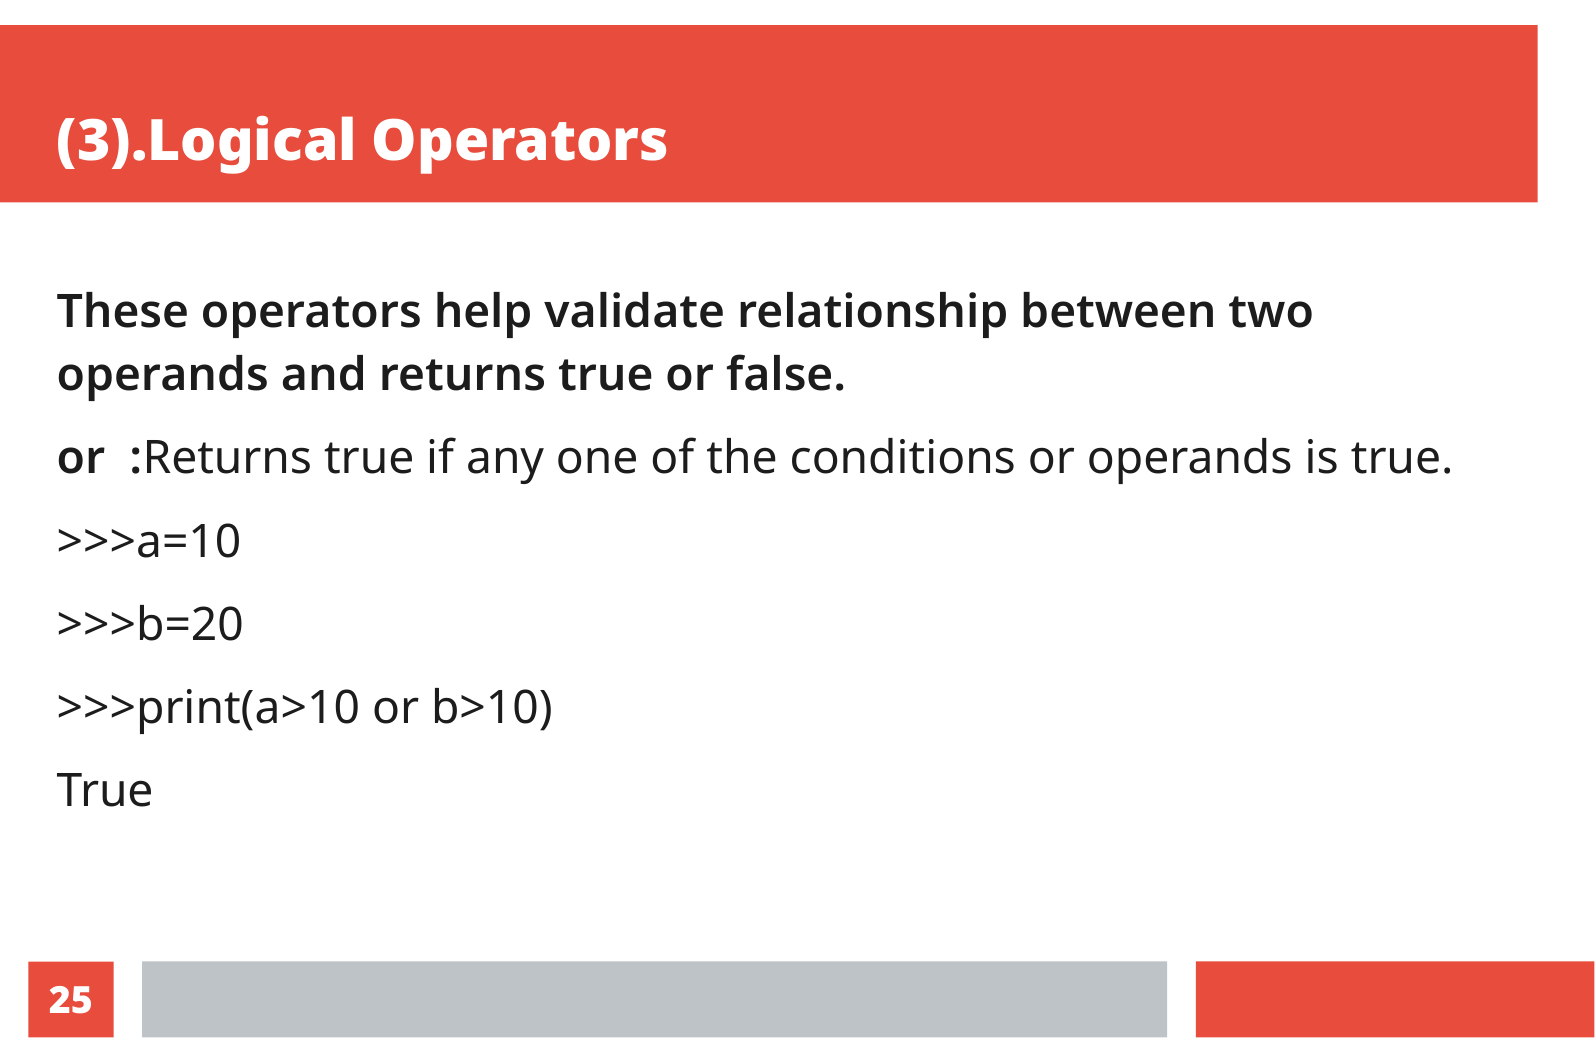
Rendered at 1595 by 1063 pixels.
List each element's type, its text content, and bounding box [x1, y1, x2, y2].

list These operators help validate relationship between two operands and returns true or false. or :Returns true if any one of the conditions or operands is true. >>>a=10 >>>b=20 >>>print(a>10 or b>10) True [56, 278, 1509, 937]
title (3).Logical Operators [56, 50, 1538, 178]
